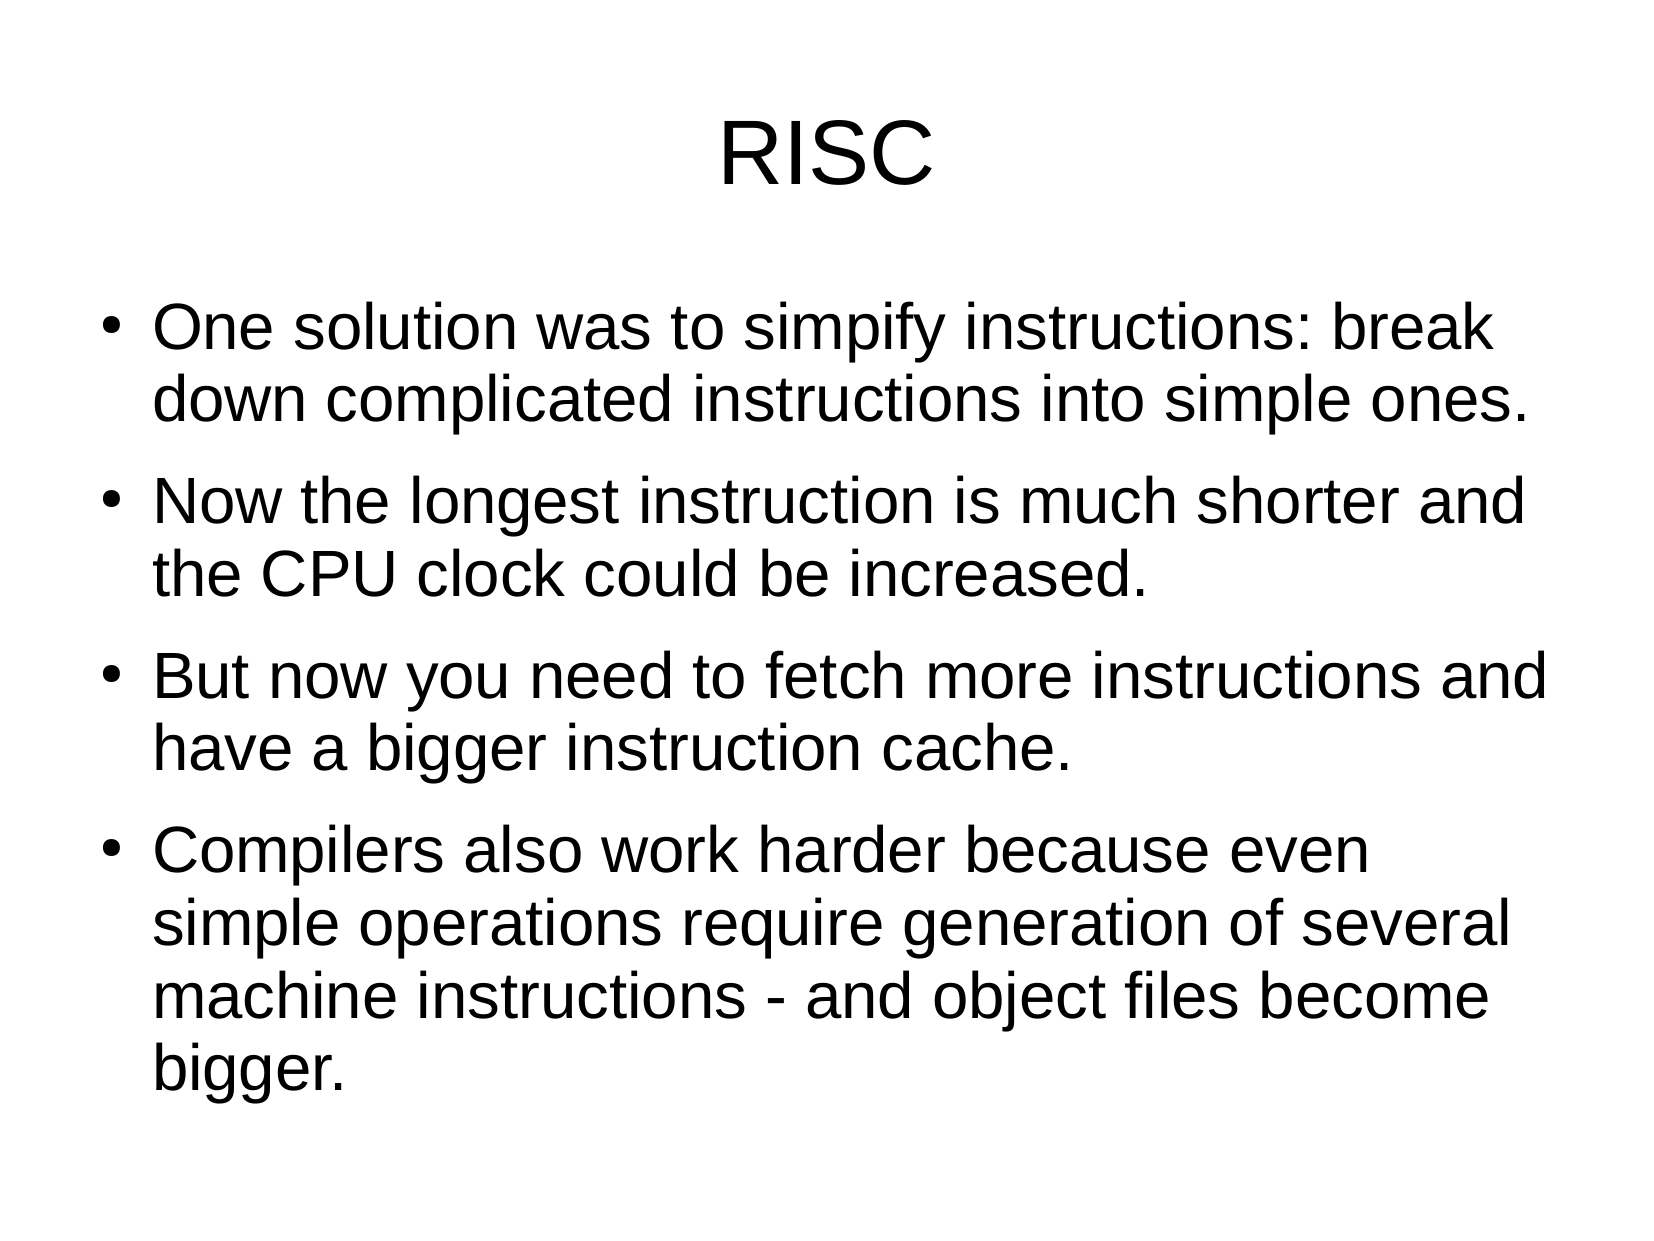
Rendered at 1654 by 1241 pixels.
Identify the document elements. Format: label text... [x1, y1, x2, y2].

title RISC [82, 49, 1571, 257]
list One solution was to simpify instructions: break down complicated instructions into simple ones. Now the longest instruction is much shorter and the CPU clock could be increased. But now you need to fetch more instructions and have a bigger instruction cache. Compilers also work harder because even simple operations require generation of several machine instructions - and object files become bigger. [82, 290, 1571, 1109]
